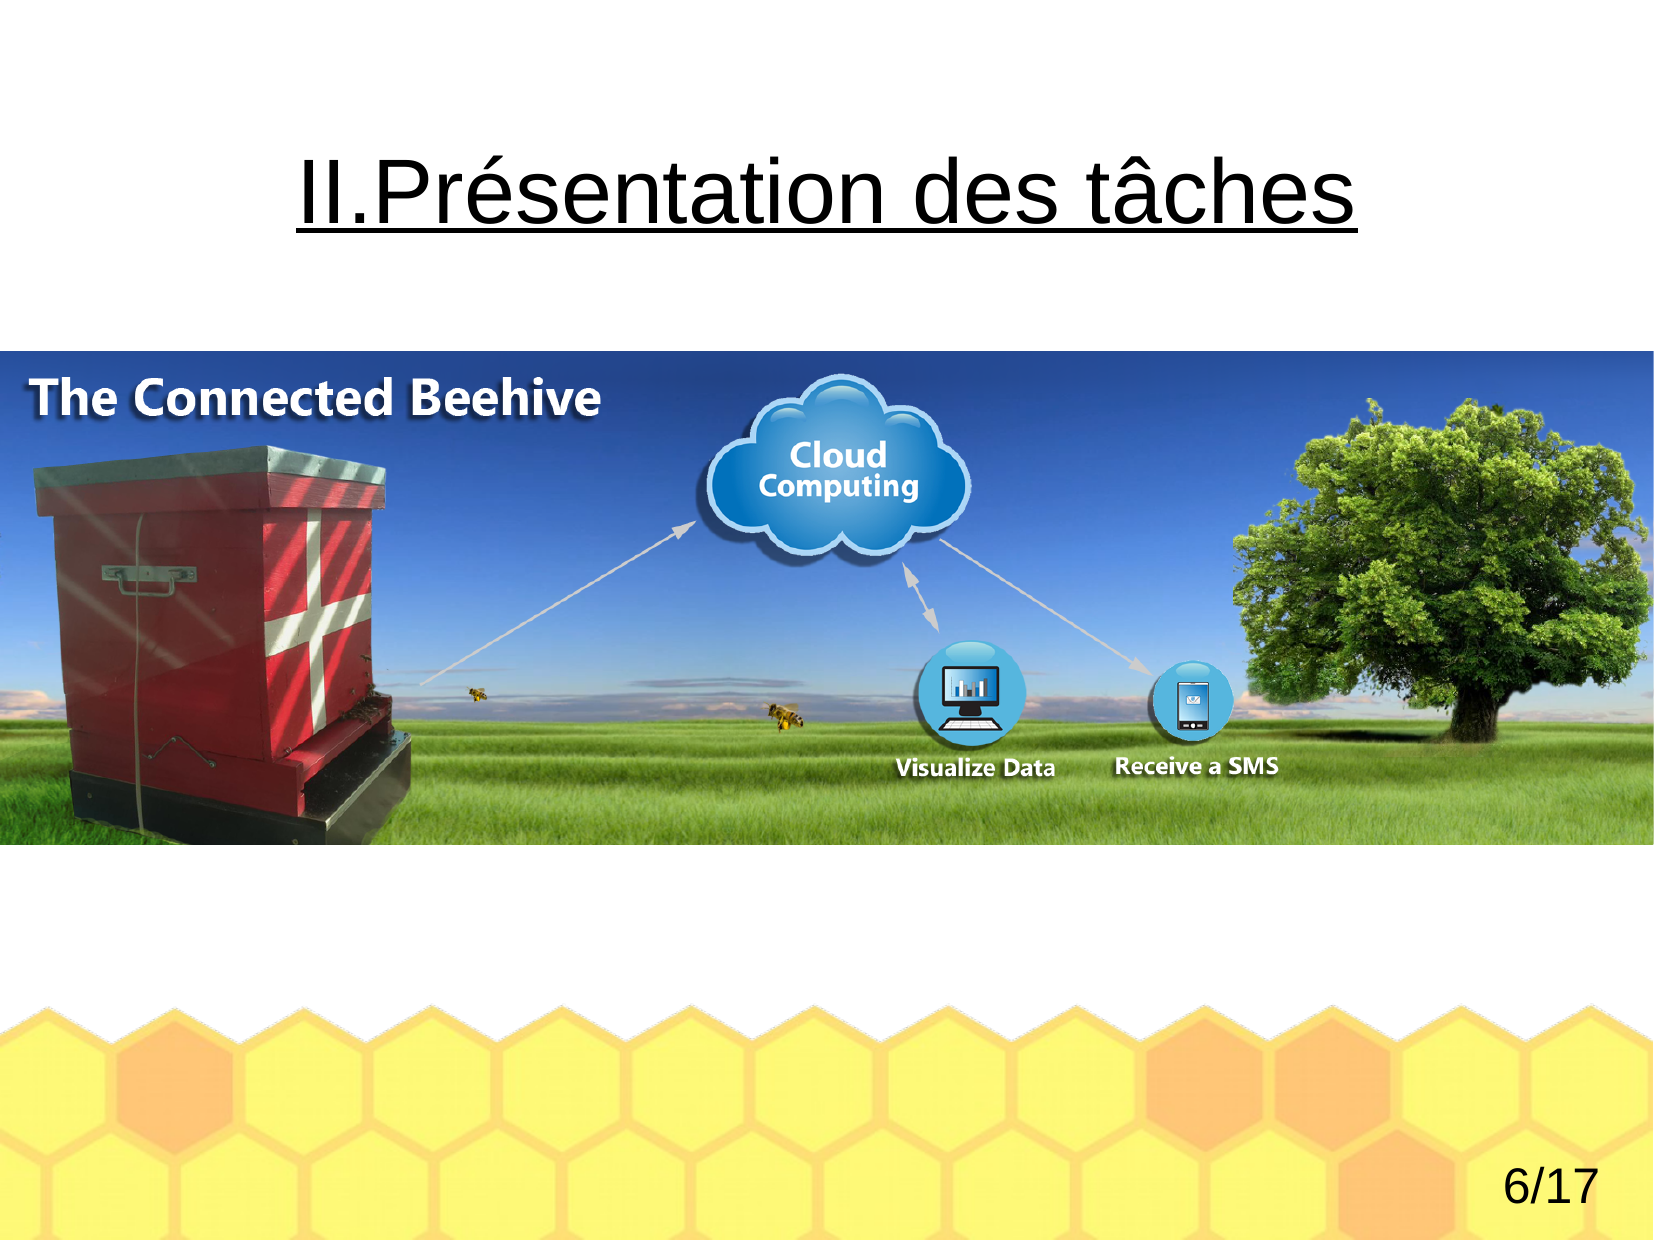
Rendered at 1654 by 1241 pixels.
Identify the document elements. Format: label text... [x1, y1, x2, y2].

text_box II.Présentation des tâches [82, 83, 1571, 291]
text_box <numéro>/17 [1488, 1146, 1630, 1241]
picture [0, 1001, 1653, 1240]
picture [0, 351, 1654, 845]
